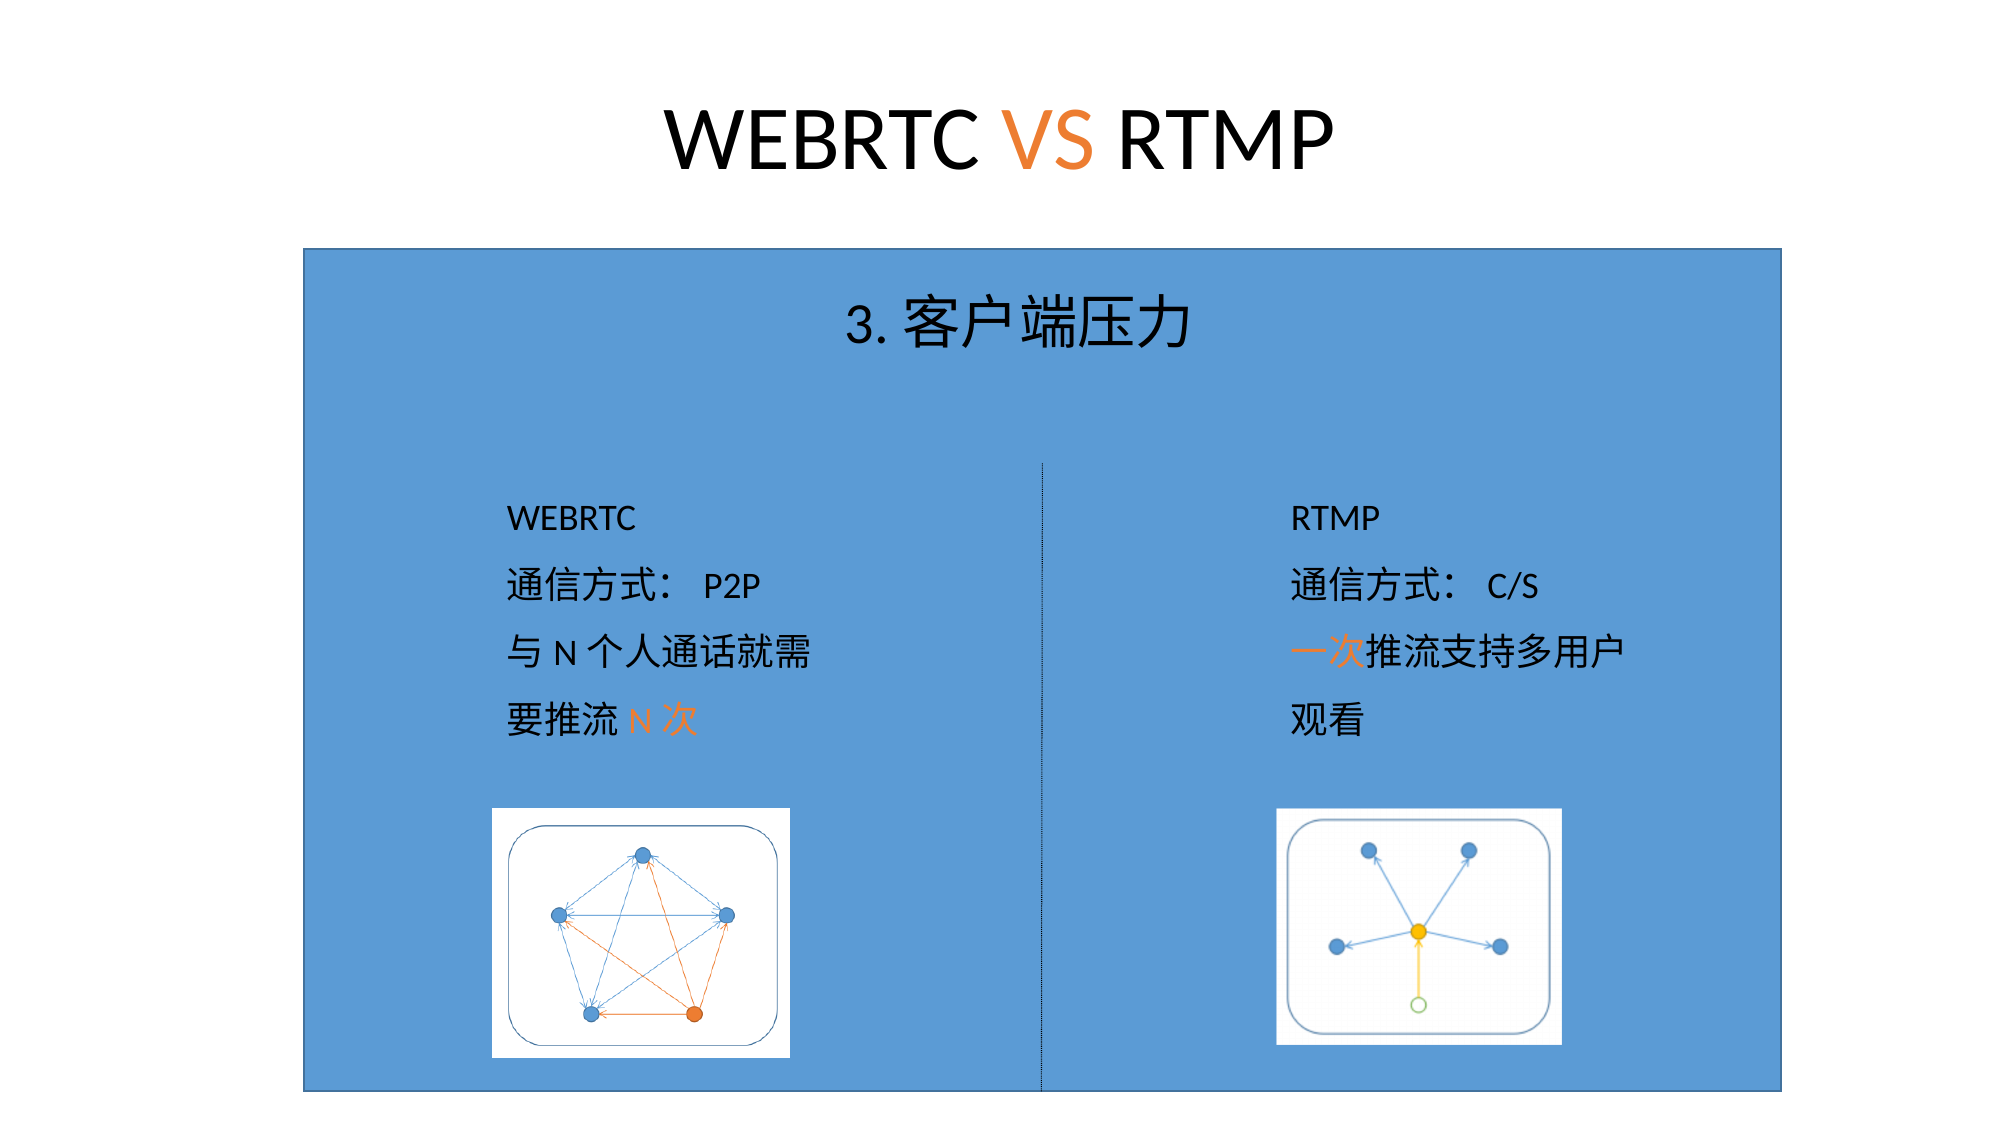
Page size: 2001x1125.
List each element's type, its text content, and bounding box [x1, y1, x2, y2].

picture [492, 808, 790, 1058]
picture [1276, 808, 1562, 1045]
text_box RTMP 通信方式：C/S 一次推流支持多用户观看 [1276, 463, 1652, 749]
text_box WEBRTC 通信方式：P2P 与N个人通话就需要推流N次 [492, 463, 837, 749]
text_box 3.客户端压力 [829, 277, 1209, 363]
title WEBRTC VS RTMP [137, 31, 1863, 249]
text_box [303, 249, 1782, 1092]
